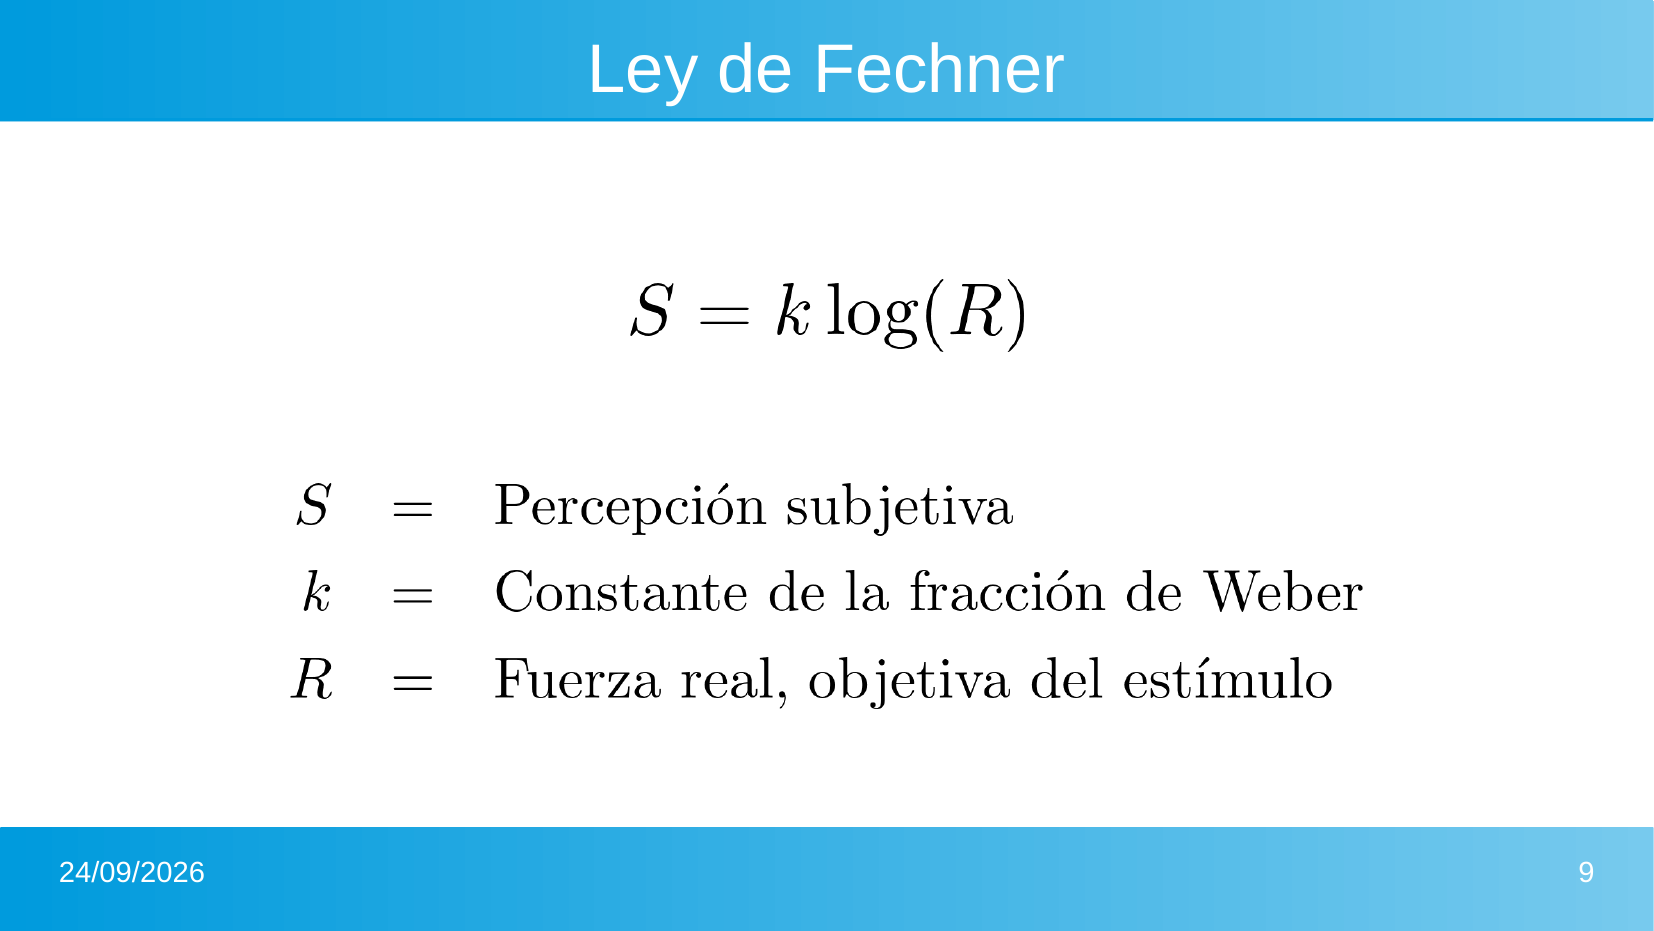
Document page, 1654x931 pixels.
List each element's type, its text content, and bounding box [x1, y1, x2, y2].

picture [290, 483, 1363, 709]
title Ley de Fechner [59, 29, 1595, 108]
picture [630, 279, 1024, 352]
